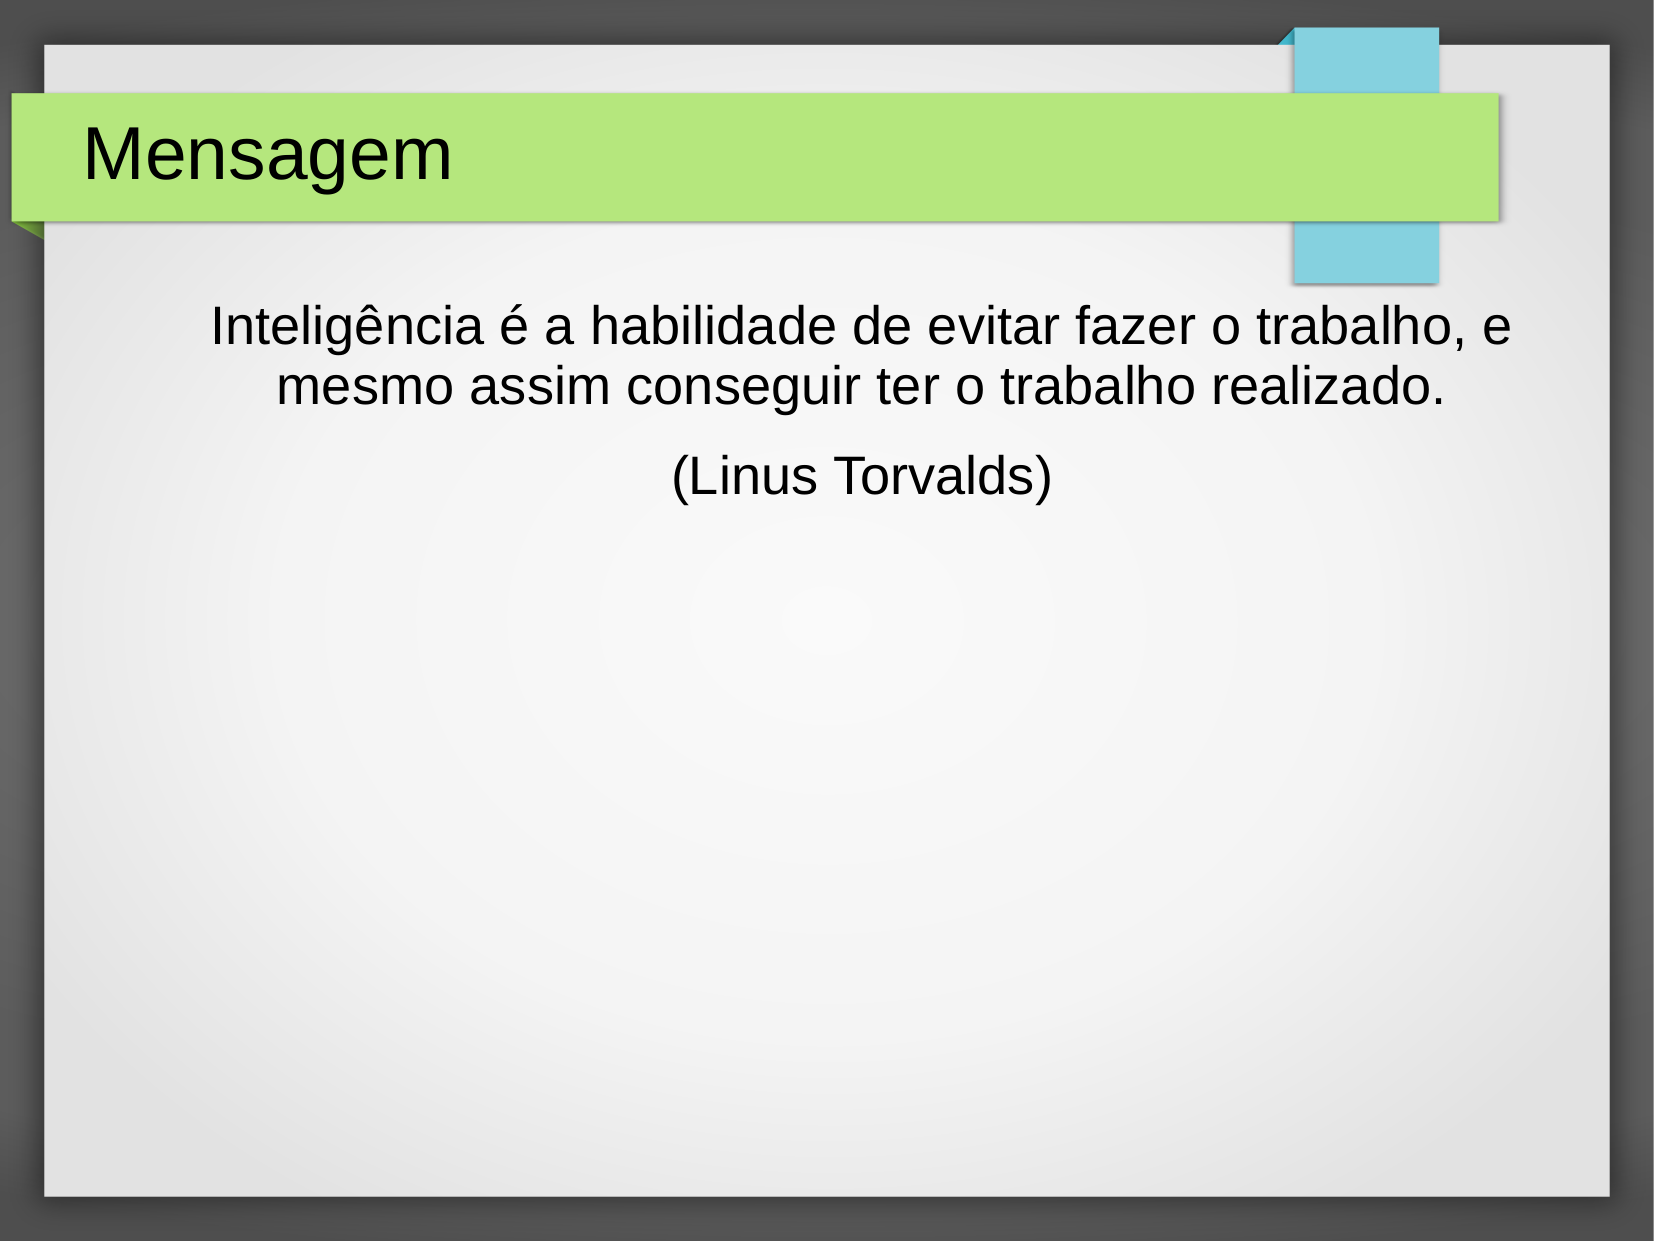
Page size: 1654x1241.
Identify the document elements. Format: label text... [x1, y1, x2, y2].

list Inteligência é a habilidade de evitar fazer o trabalho, e mesmo assim conseguir ter o trabalho realizado. (Linus Torvalds) [82, 295, 1571, 1015]
title Mensagem [82, 94, 1264, 213]
picture [0, 0, 1654, 1241]
